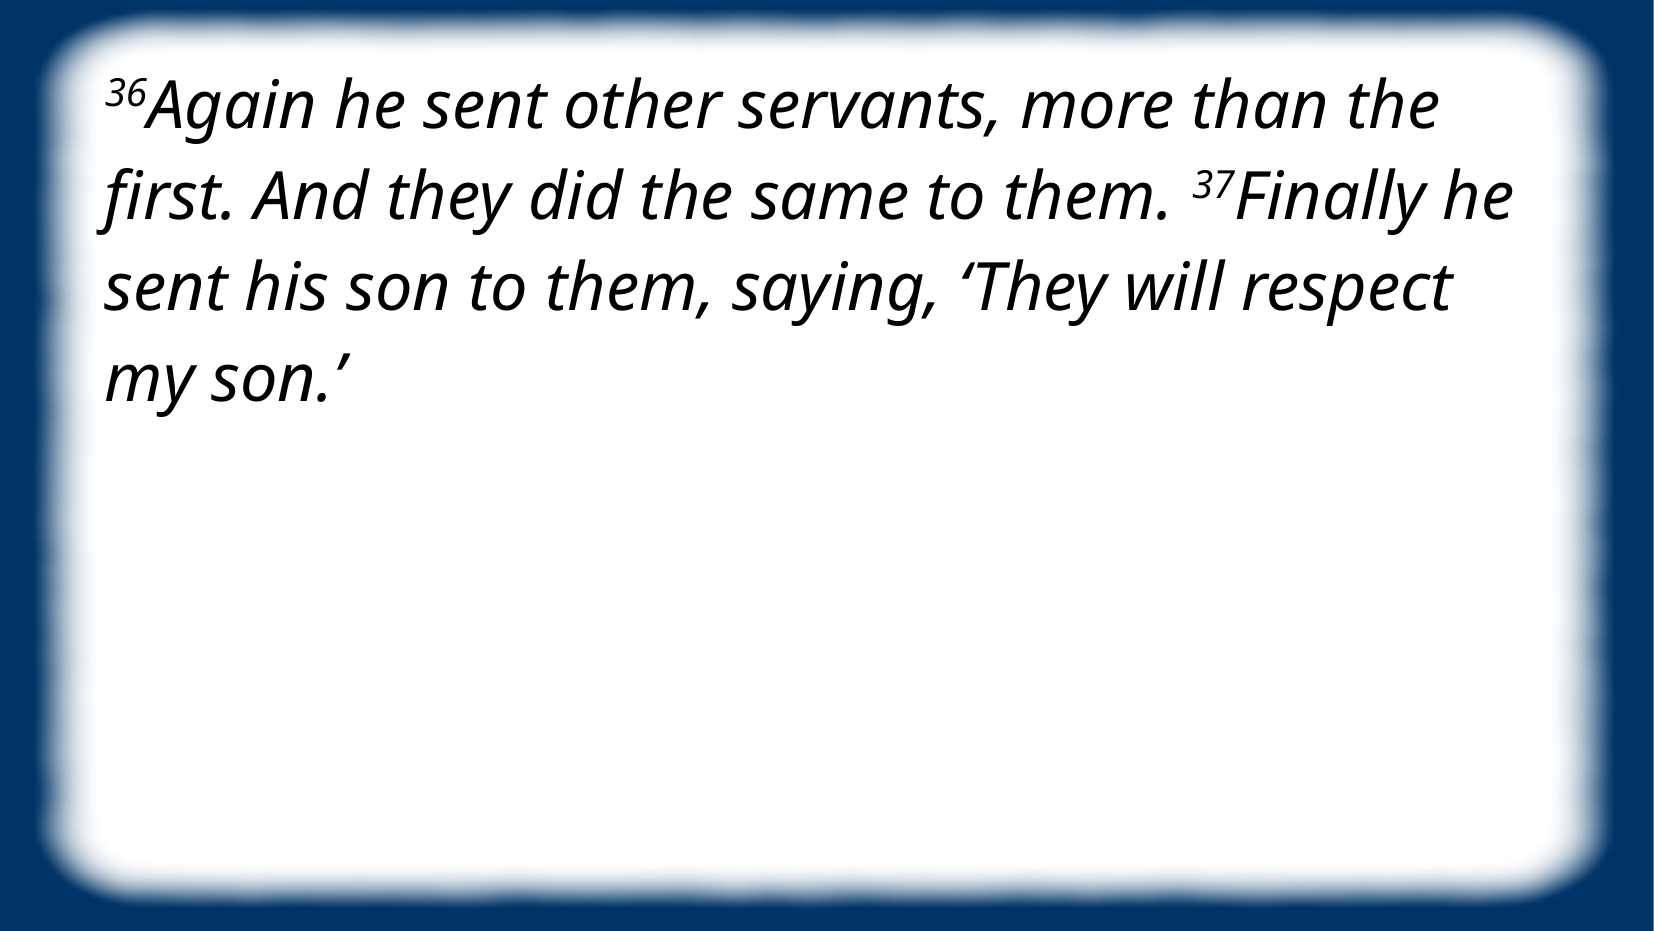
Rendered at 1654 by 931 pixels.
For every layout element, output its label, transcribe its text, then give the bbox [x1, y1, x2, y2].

picture [0, 0, 1654, 931]
text_box 36Again he sent other servants, more than the first. And they did the same to them. 37Finally he sent his son to them, saying, ‘They will respect my son.’ [90, 50, 1561, 421]
